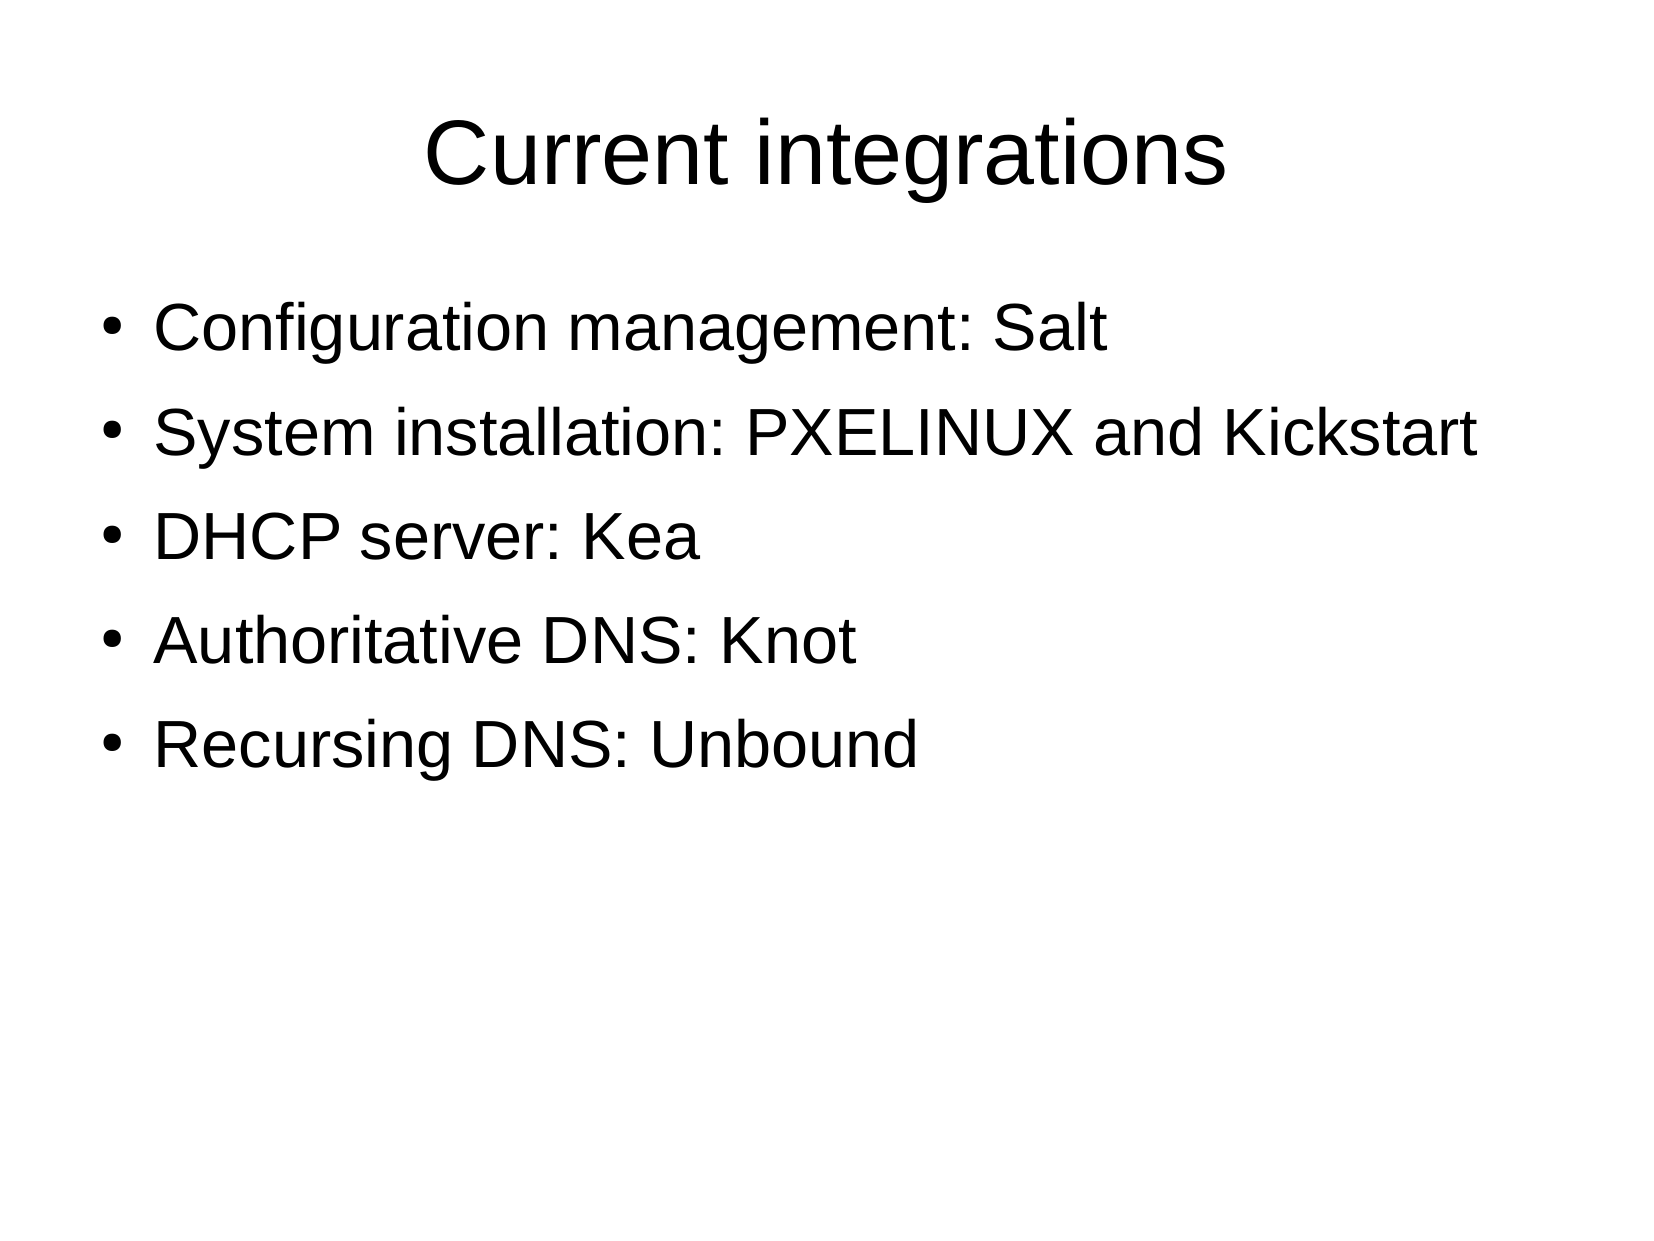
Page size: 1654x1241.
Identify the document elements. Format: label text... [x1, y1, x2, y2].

list Configuration management: Salt System installation: PXELINUX and Kickstart DHCP server: Kea Authoritative DNS: Knot Recursing DNS: Unbound [82, 290, 1571, 1010]
title Current integrations [82, 49, 1571, 257]
